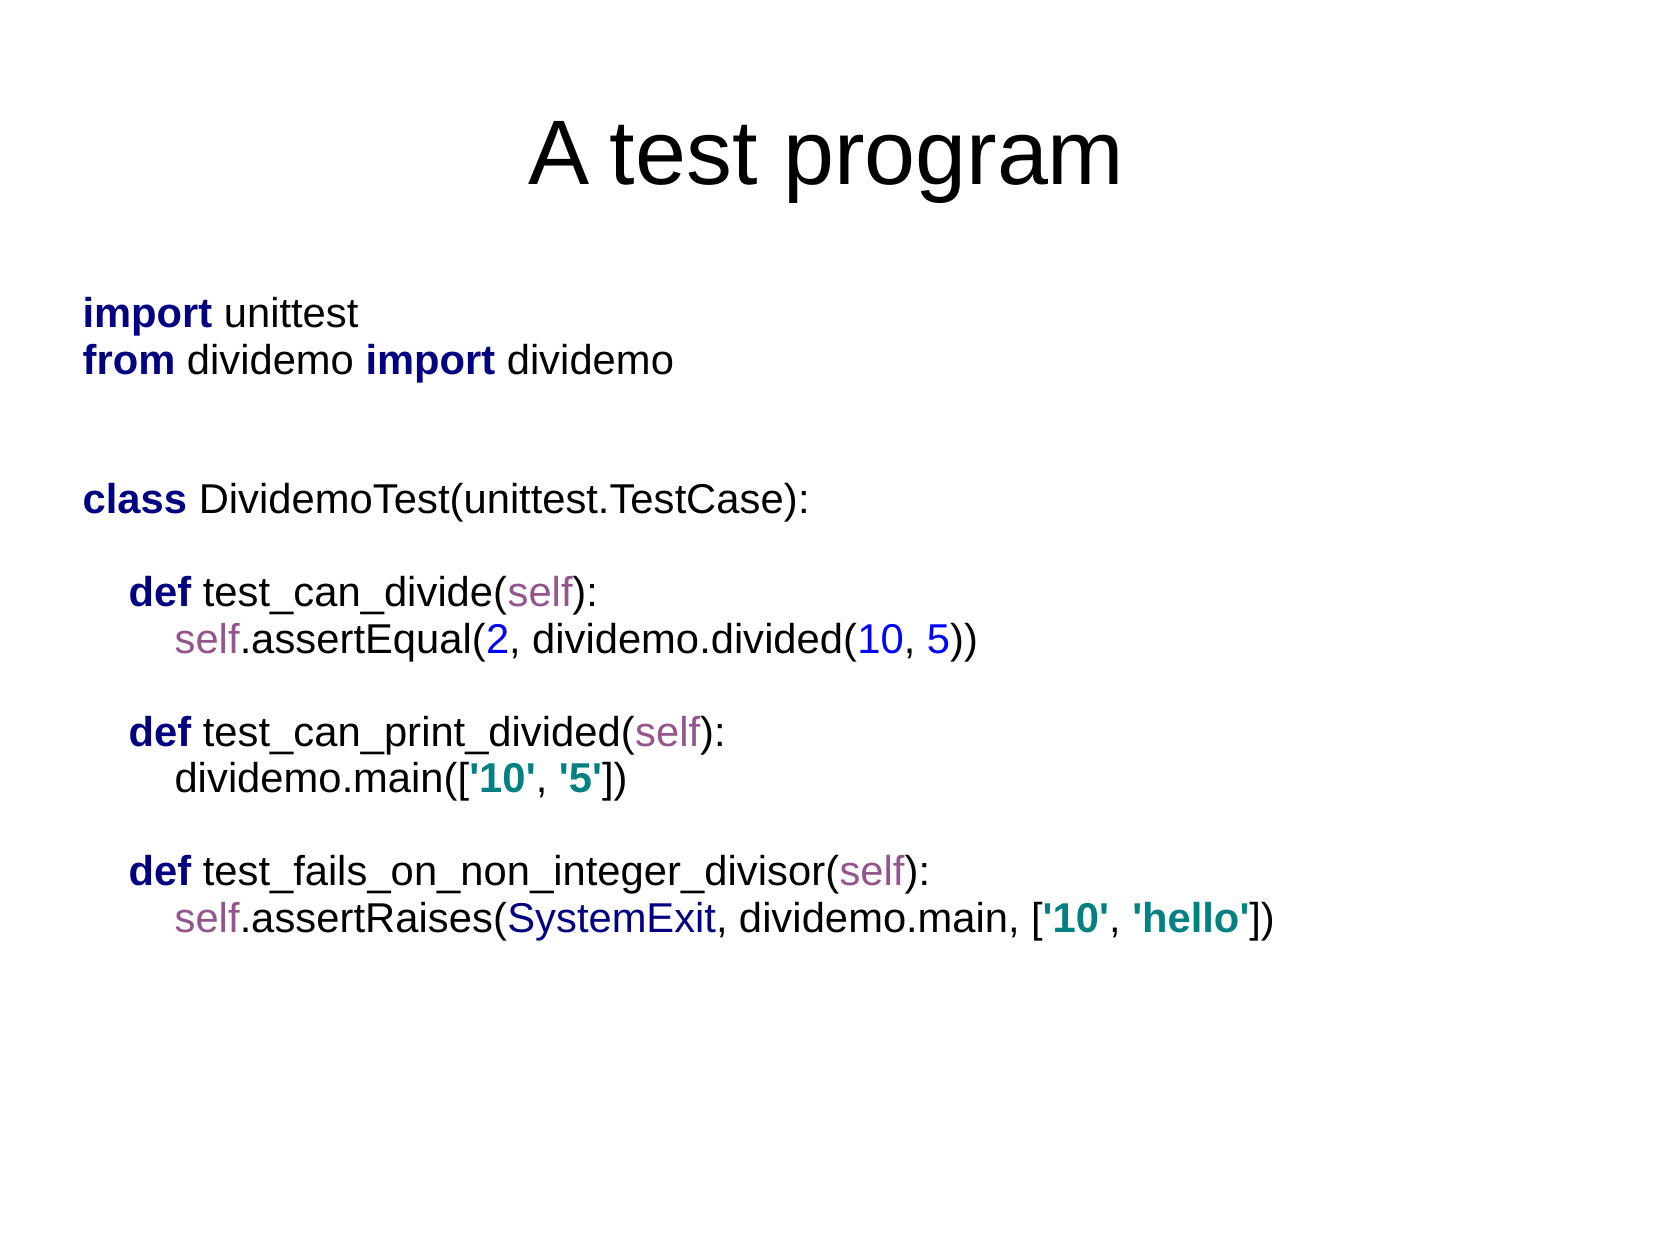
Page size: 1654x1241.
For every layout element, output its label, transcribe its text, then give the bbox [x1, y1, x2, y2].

list import unittest from dividemo import dividemo class DividemoTest(unittest.TestCase): def test_can_divide(self): self.assertEqual(2, dividemo.divided(10, 5)) def test_can_print_divided(self): dividemo.main(['10', '5']) def test_fails_on_non_integer_divisor(self): self.assertRaises(SystemExit, dividemo.main, ['10', 'hello']) [82, 290, 1571, 1010]
title A test program [82, 49, 1571, 257]
